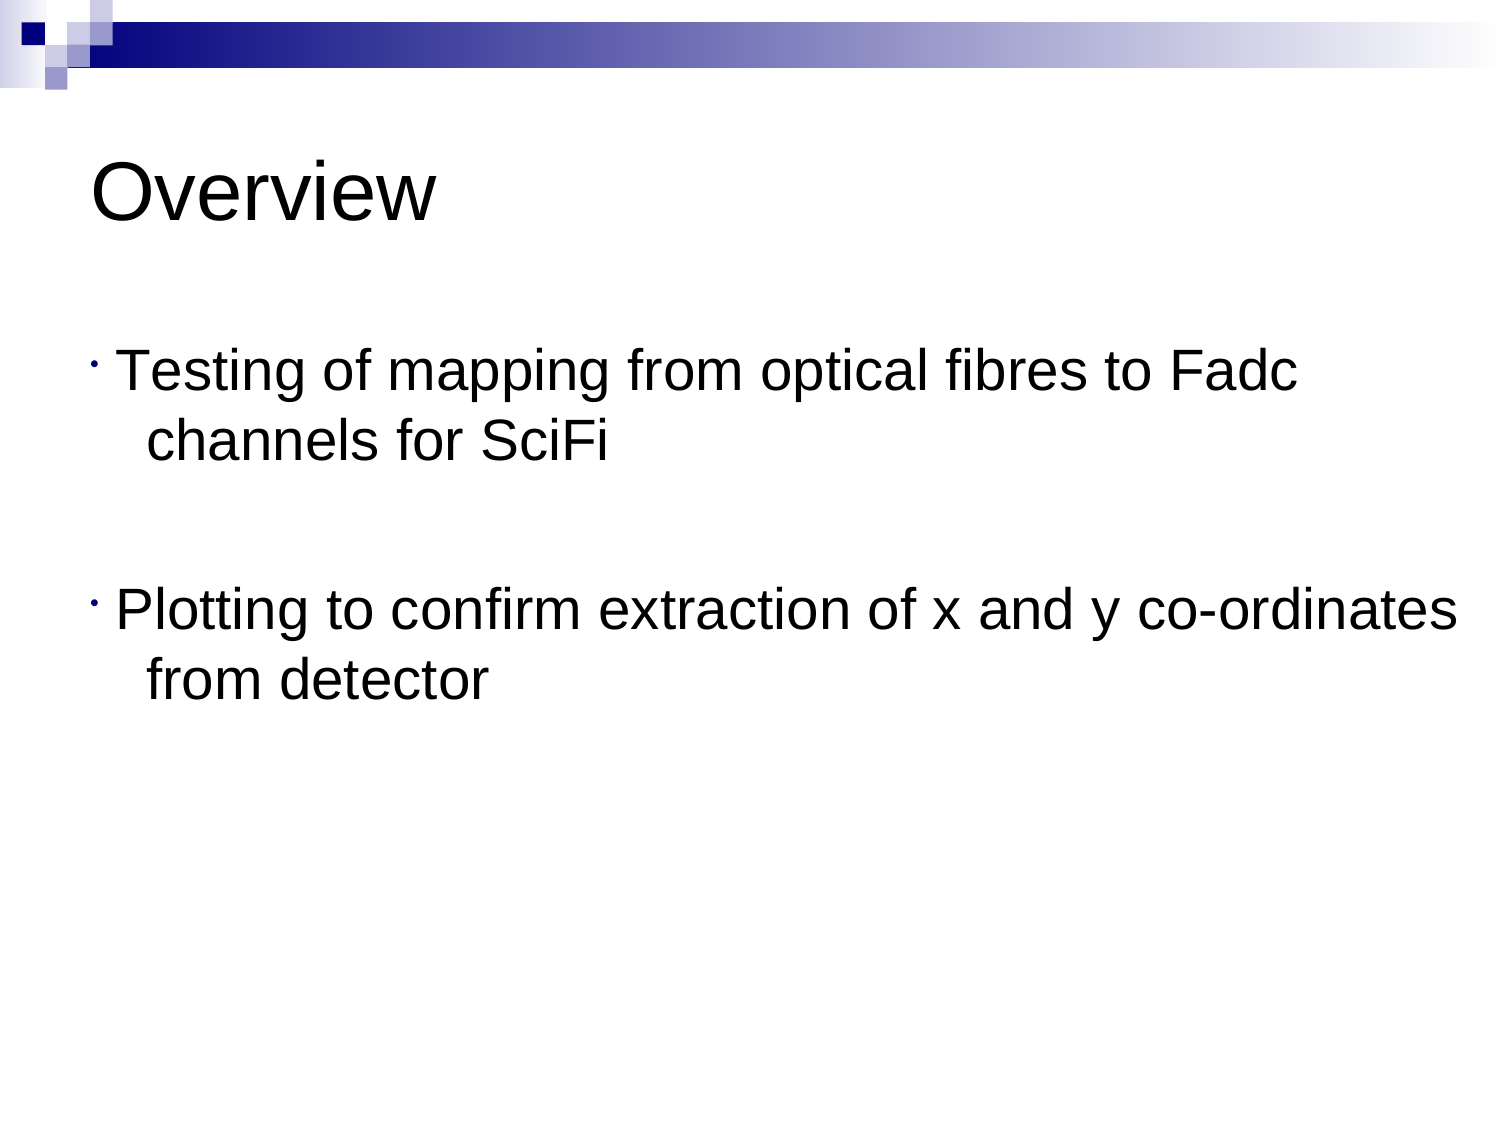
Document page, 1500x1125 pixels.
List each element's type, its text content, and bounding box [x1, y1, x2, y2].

title Overview [75, 75, 1426, 300]
list Testing of mapping from optical fibres to Fadc channels for SciFi Plotting to confirm extraction of x and y co-ordinates from detector [75, 324, 1477, 963]
